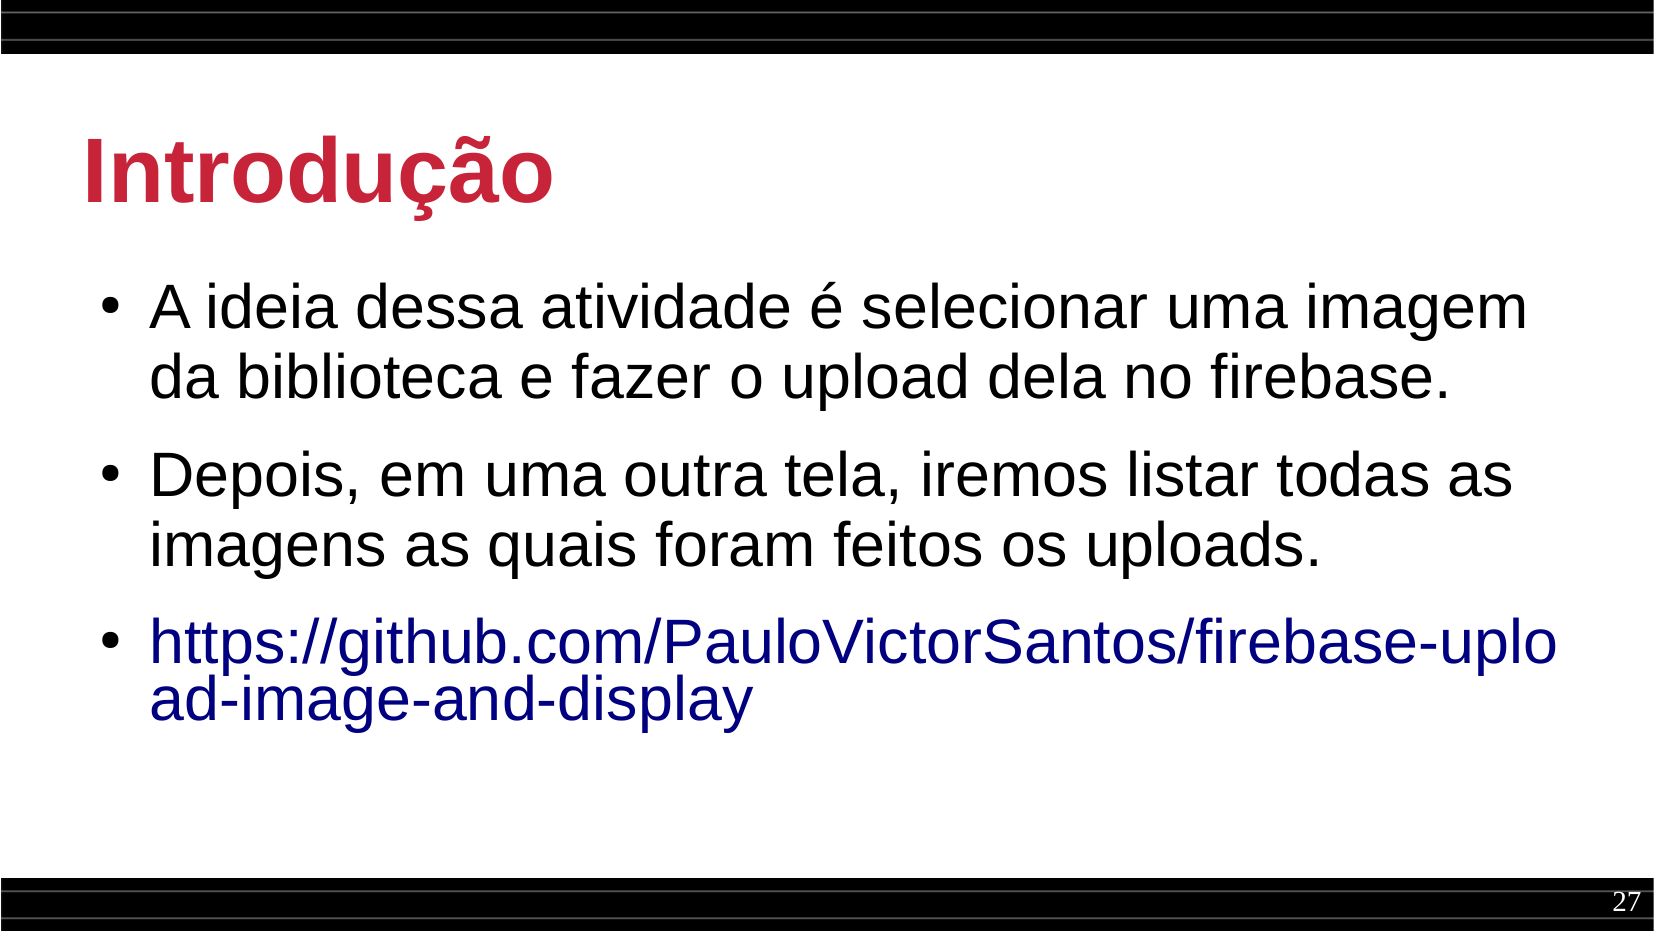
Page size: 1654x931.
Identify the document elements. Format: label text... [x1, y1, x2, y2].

list A ideia dessa atividade é selecionar uma imagem da biblioteca e fazer o upload dela no firebase. Depois, em uma outra tela, iremos listar todas as imagens as quais foram feitos os uploads. https://github.com/PauloVictorSantos/firebase-upload-image-and-display [82, 271, 1571, 758]
title Introdução [82, 92, 1571, 249]
picture [1, 0, 1654, 54]
picture [1, 878, 1654, 931]
